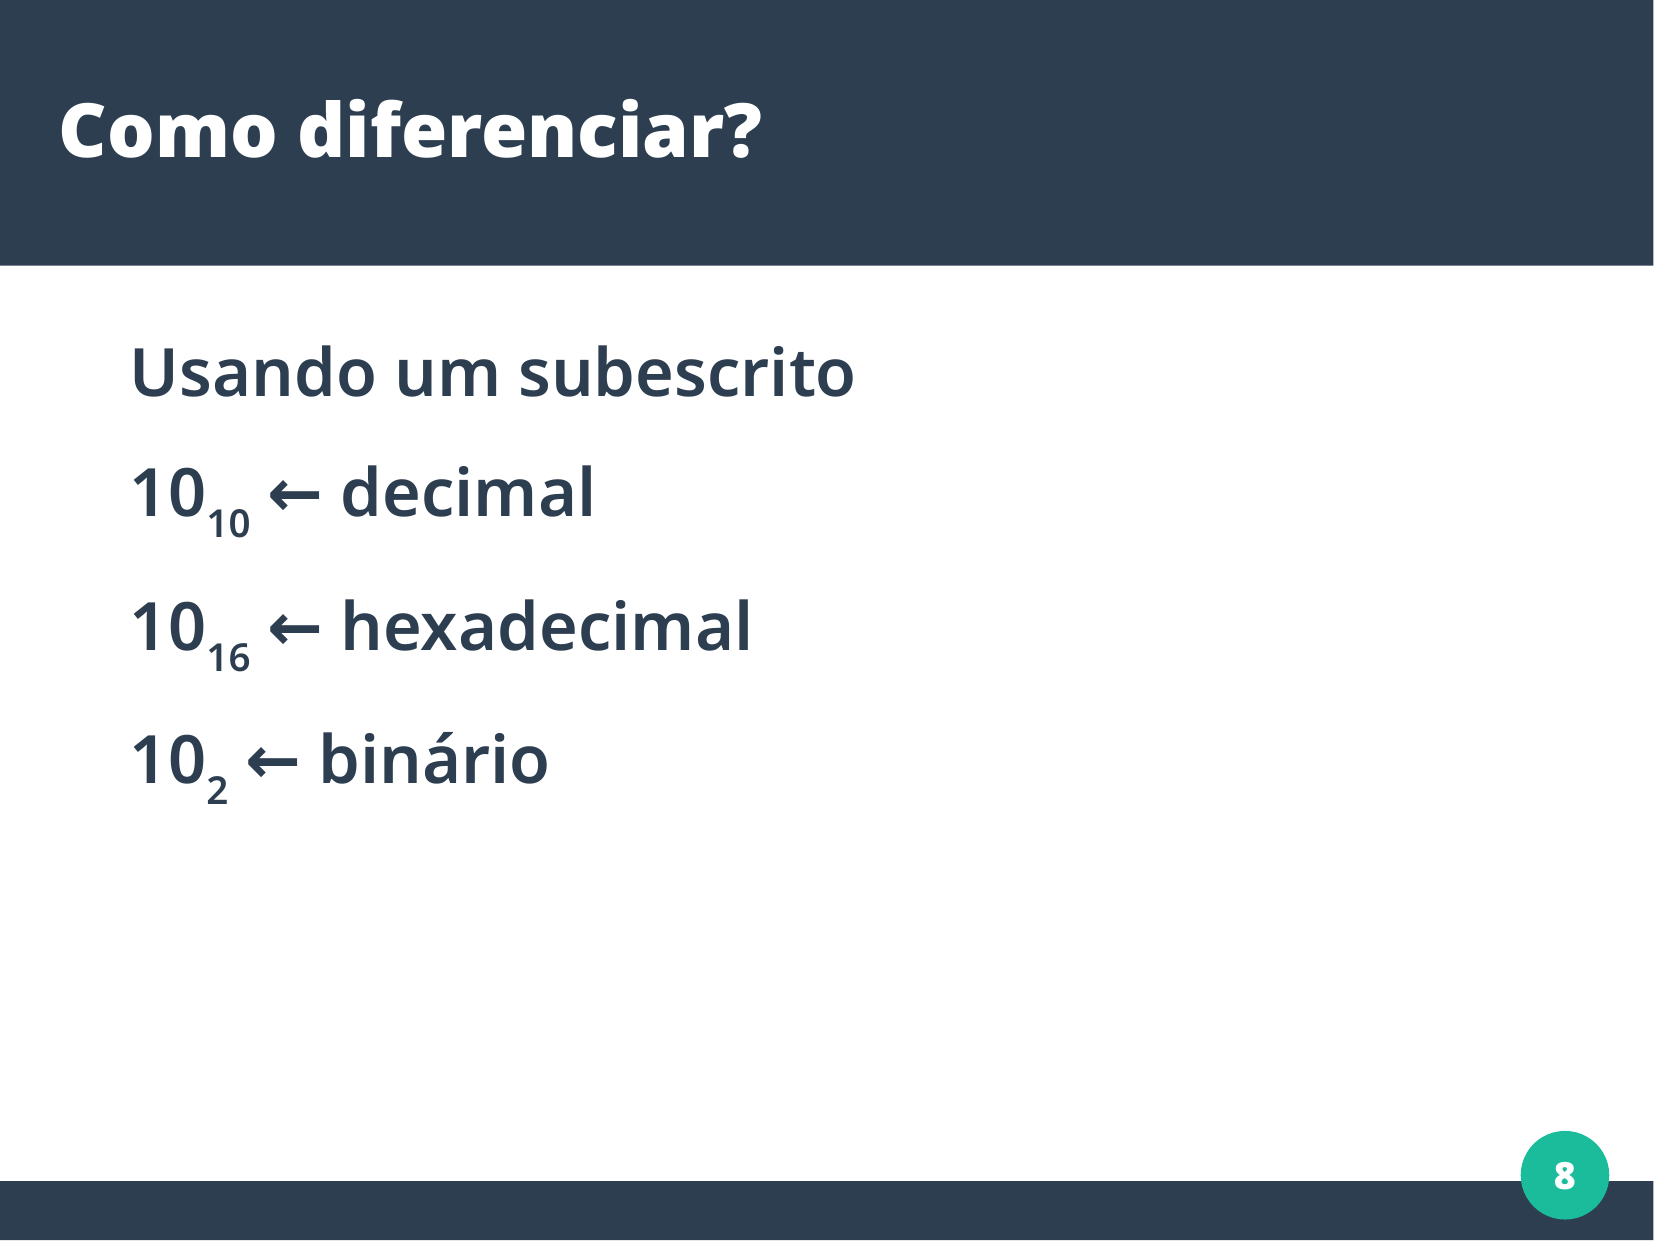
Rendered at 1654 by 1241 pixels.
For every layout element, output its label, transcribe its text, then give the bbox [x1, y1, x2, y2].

title Como diferenciar? [59, 49, 1595, 207]
list Usando um subescrito 1010 ← decimal 1016 ← hexadecimal 102 ← binário [59, 324, 1595, 1152]
